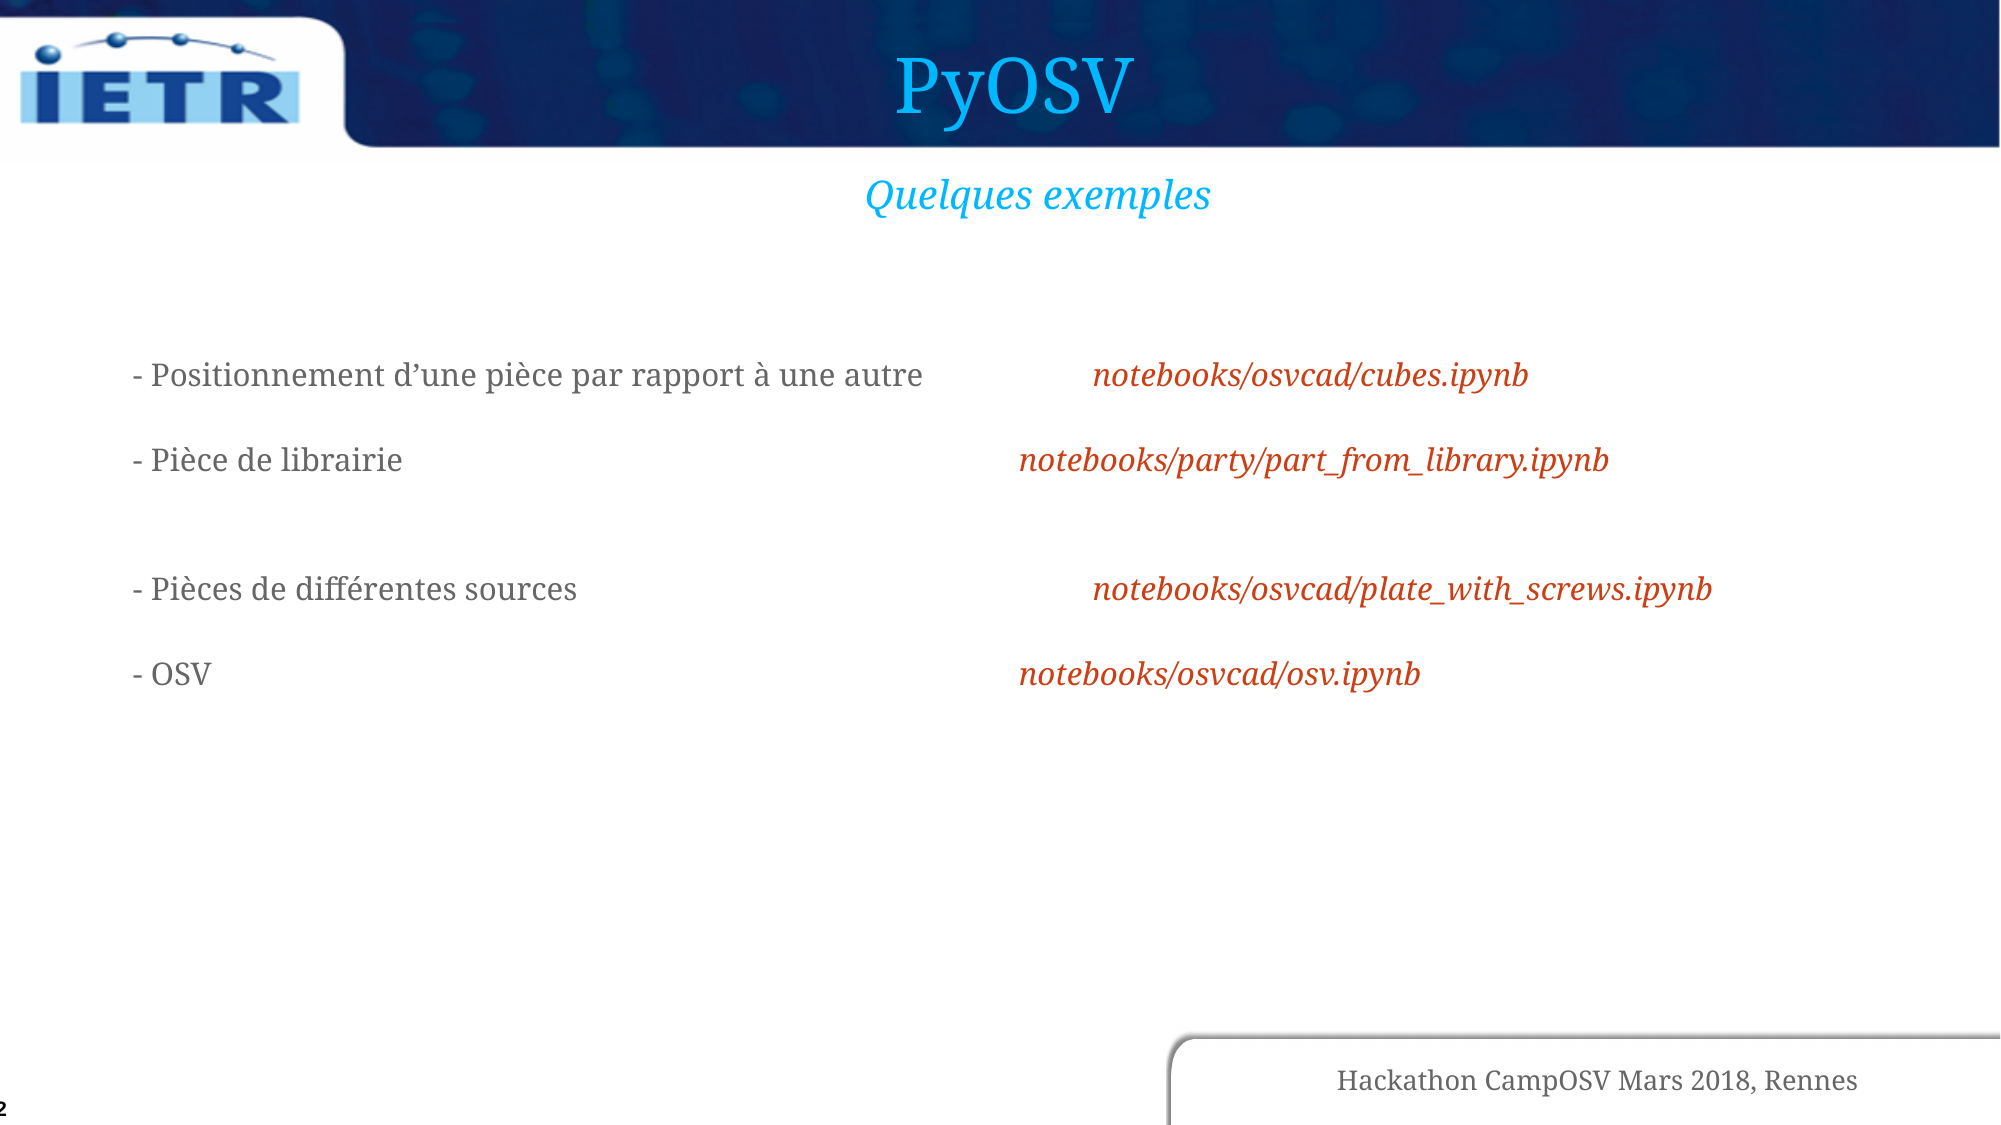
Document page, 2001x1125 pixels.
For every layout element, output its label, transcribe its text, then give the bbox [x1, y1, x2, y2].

text_box Quelques exemples [850, 159, 1182, 253]
text_box - Positionnement d’une pièce par rapport à une autre notebooks/osvcad/cubes.ipynb - Pièce de librairie notebooks/party/part_from_library.ipynb - Pièces de différentes sources notebooks/osvcad/plate_with_screws.ipynb - OSV notebooks/osvcad/osv.ipynb [118, 259, 1867, 969]
text_box Hackathon CampOSV Mars 2018, Rennes [1322, 1054, 1864, 1106]
picture [1166, 1024, 2001, 1125]
picture [0, 0, 2000, 165]
text_box PyOSV [879, 23, 1156, 143]
